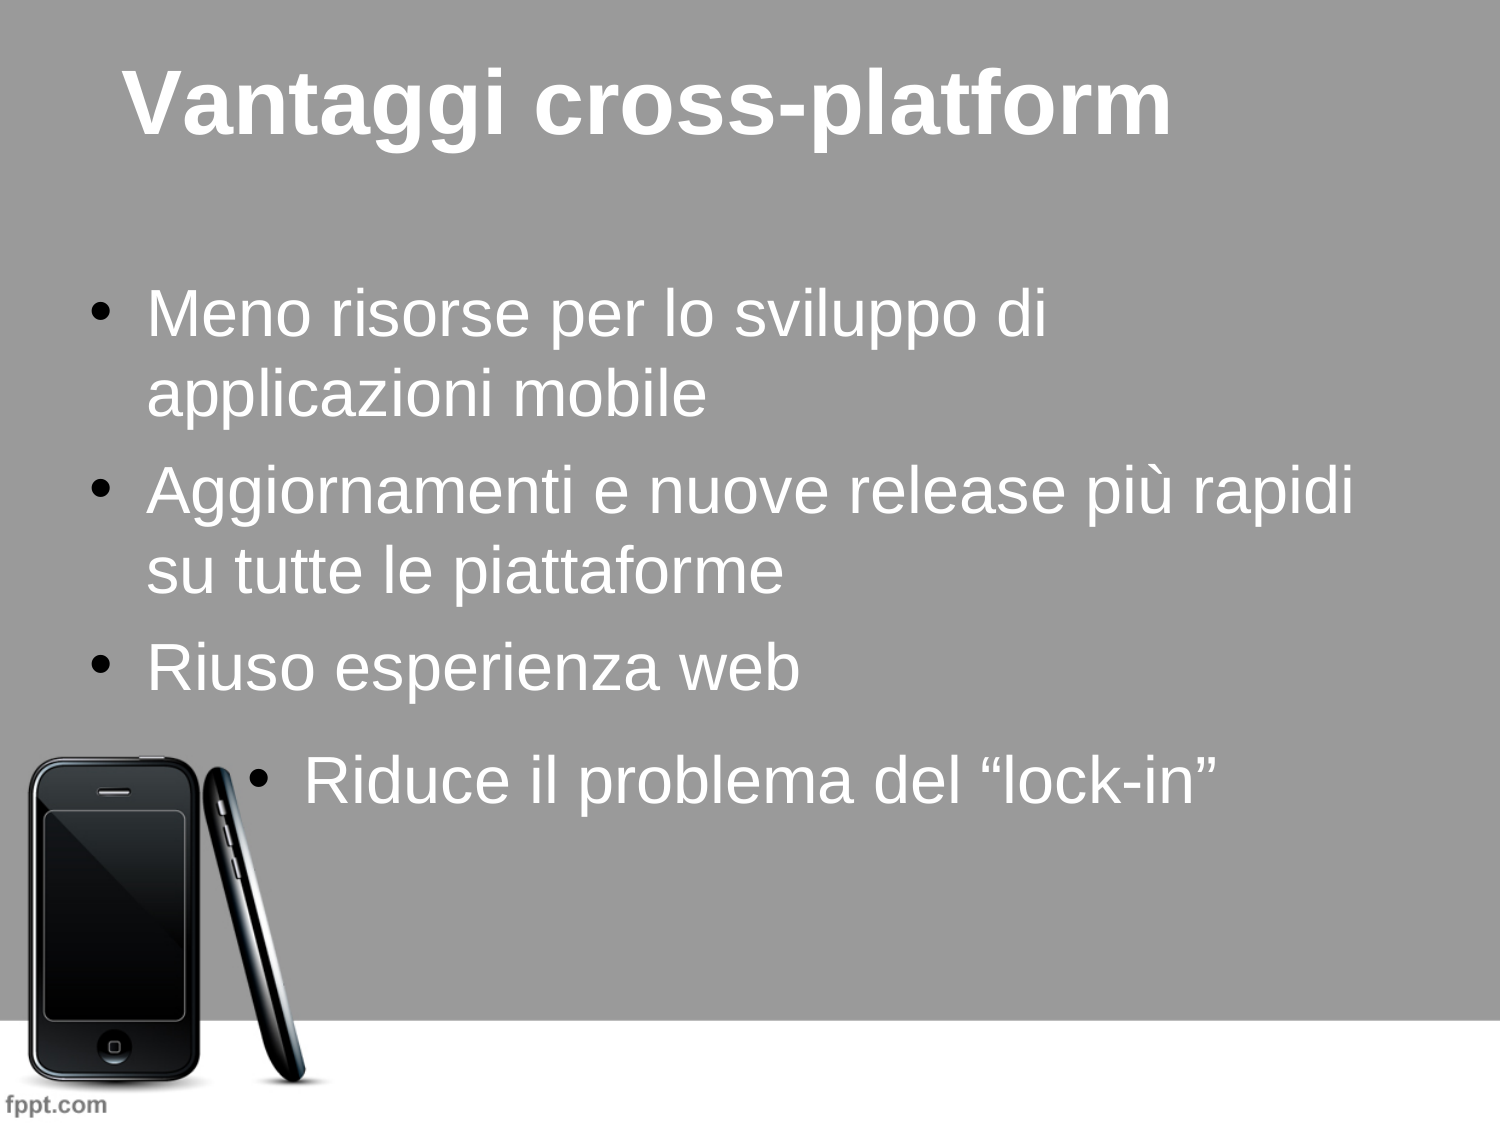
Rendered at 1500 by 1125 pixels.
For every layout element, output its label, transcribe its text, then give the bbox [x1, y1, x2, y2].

text_box Vantaggi cross-platform [106, 35, 1418, 161]
title [75, 59, 1426, 262]
list Riduce il problema del “lock-in” [232, 729, 1500, 1125]
list Meno risorse per lo sviluppo di applicazioni mobile Aggiornamenti e nuove release più rapidi su tutte le piattaforme Riuso esperienza web [75, 262, 1426, 915]
picture [0, 0, 1500, 1125]
